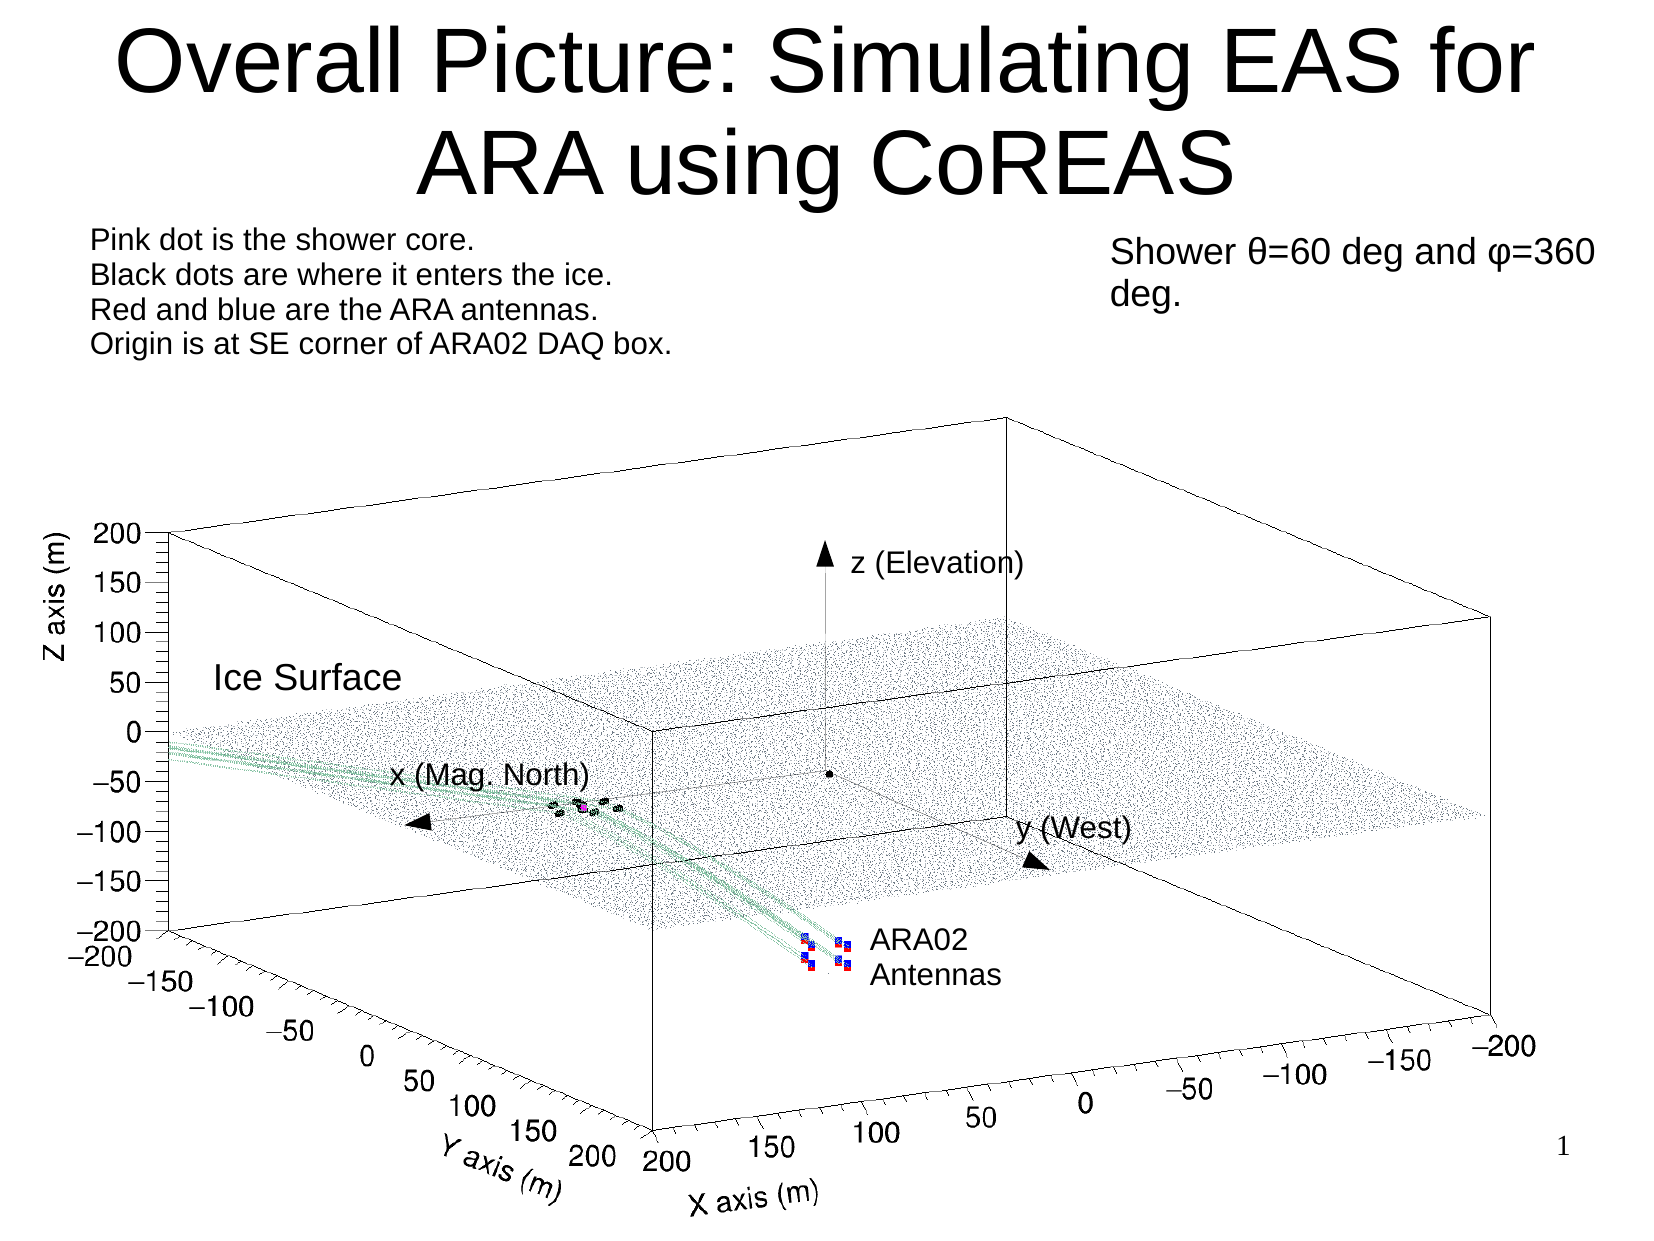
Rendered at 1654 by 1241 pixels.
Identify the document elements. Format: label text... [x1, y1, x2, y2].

text_box z (Elevation) [835, 537, 1046, 588]
picture [2, 328, 1545, 1219]
title Overall Picture: Simulating EAS for ARA using CoREAS [82, 8, 1571, 216]
text_box Ice Surface [198, 648, 454, 748]
text_box Pink dot is the shower core. Black dots are where it enters the ice. Red and blue are the ARA antennas. Origin is at SE corner of ARA02 DAQ box. [75, 214, 751, 369]
text_box ARA02 Antennas [855, 915, 1111, 1056]
text_box y (West) [1000, 803, 1211, 853]
text_box Shower θ=60 deg and φ=360 deg. [1095, 222, 1636, 373]
text_box x (Mag. North) [375, 750, 616, 835]
